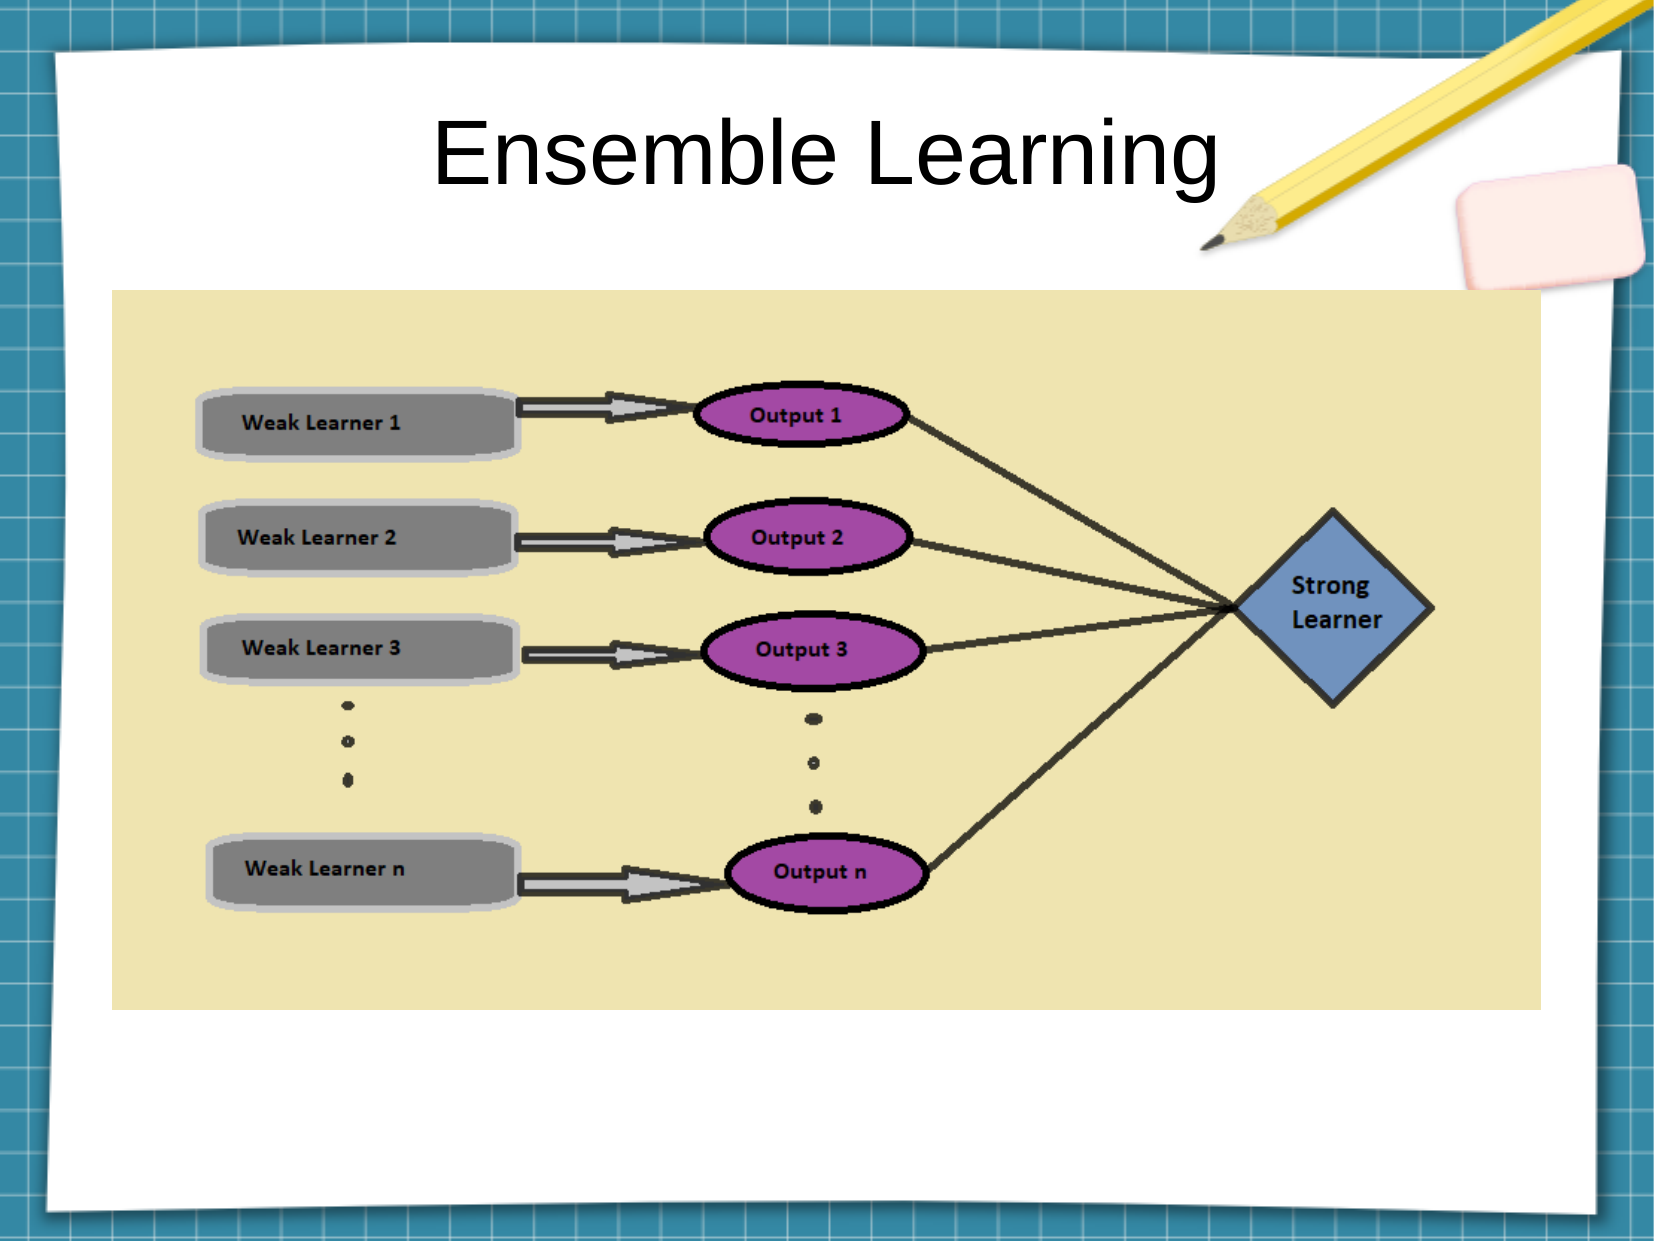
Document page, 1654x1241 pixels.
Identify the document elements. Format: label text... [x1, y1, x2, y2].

title Ensemble Learning [82, 49, 1571, 257]
picture [0, 0, 1654, 1241]
